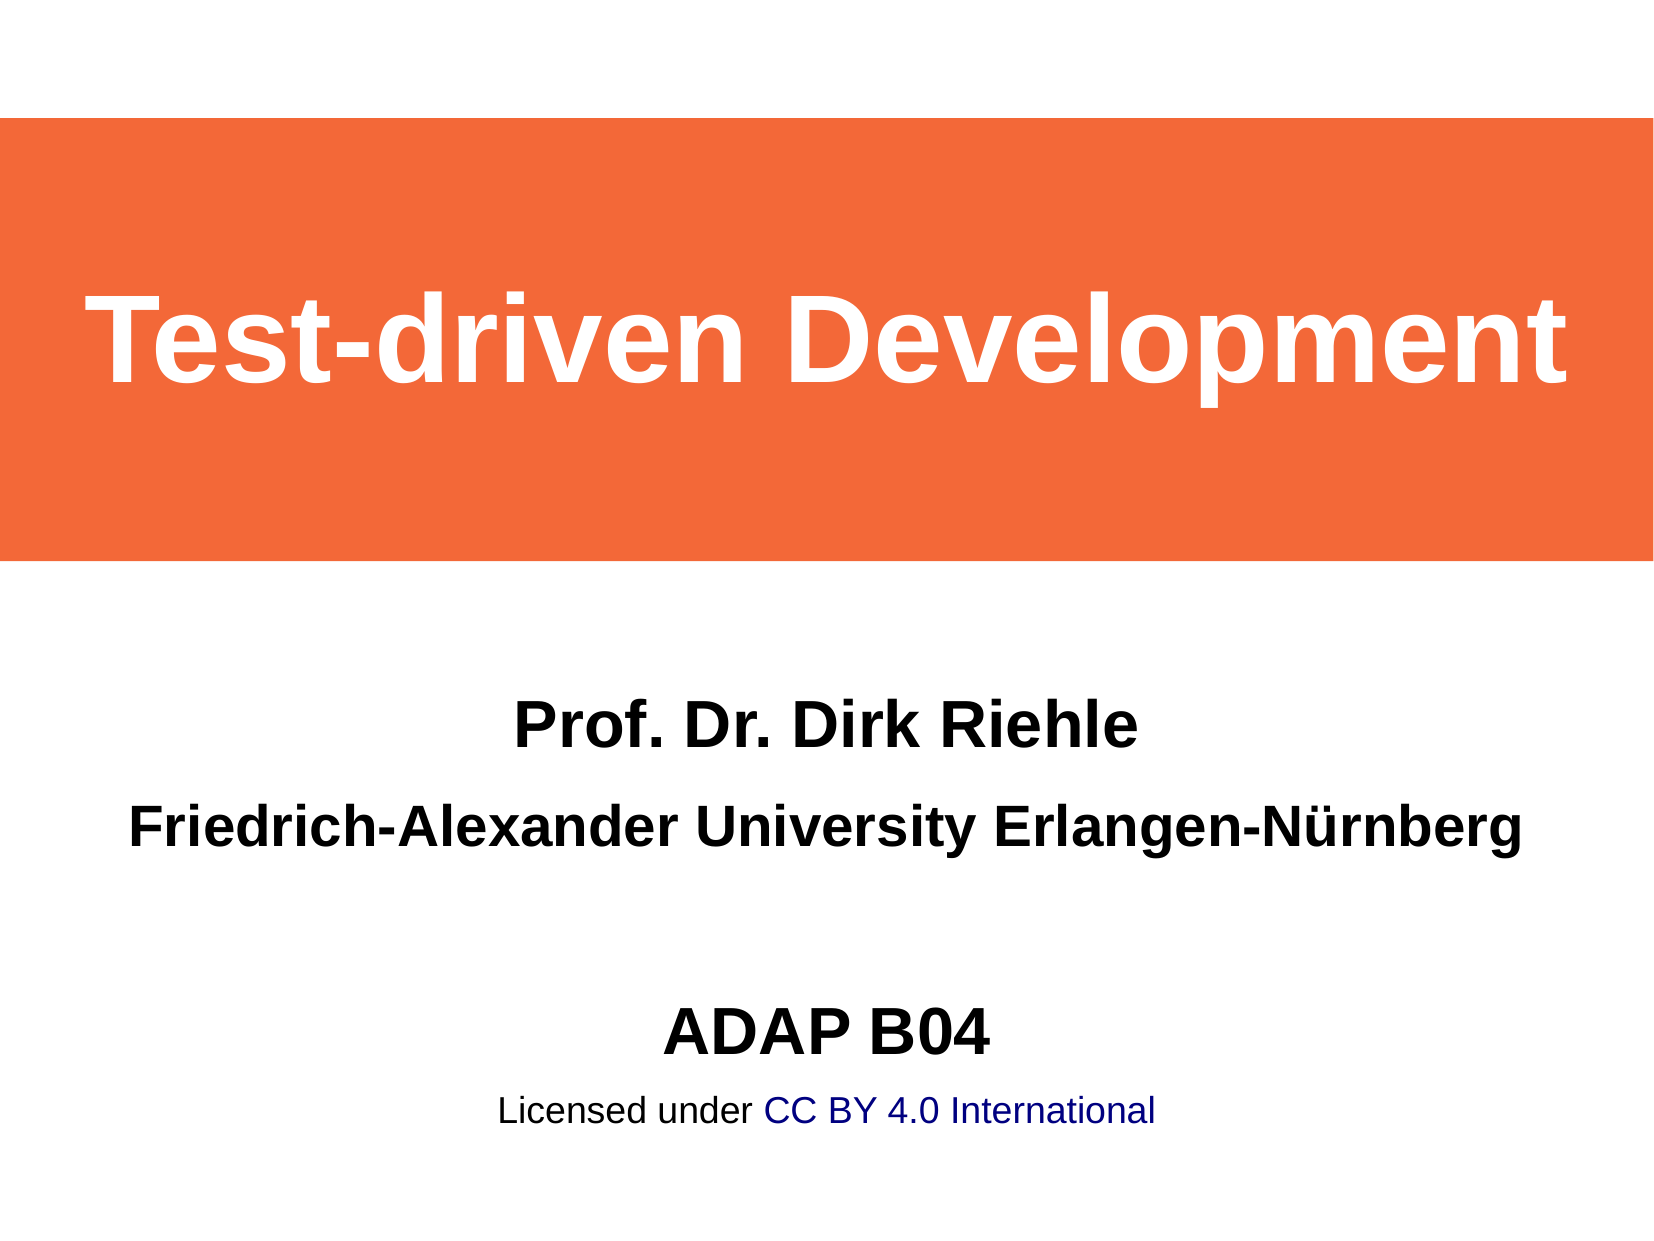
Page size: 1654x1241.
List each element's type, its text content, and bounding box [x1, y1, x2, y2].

title Test-driven Development [0, 118, 1654, 562]
subtitle Prof. Dr. Dirk Riehle Friedrich-Alexander University Erlangen-Nürnberg ADAP B04 Licensed under CC BY 4.0 International [29, 590, 1625, 1182]
